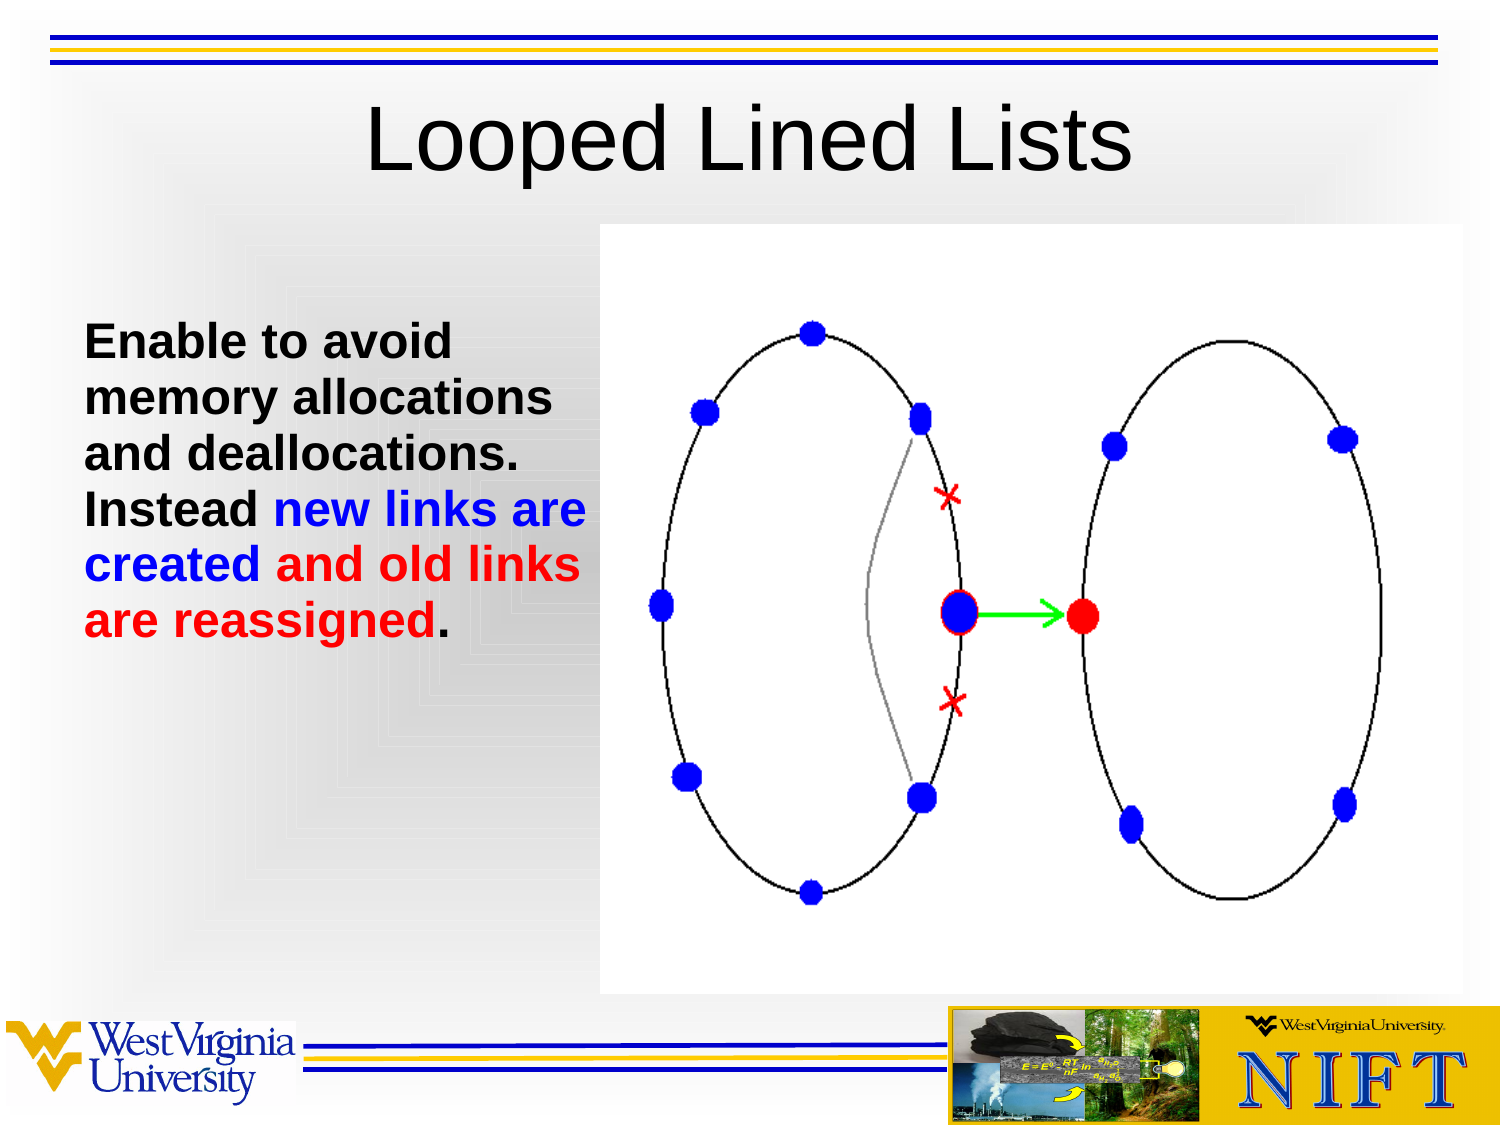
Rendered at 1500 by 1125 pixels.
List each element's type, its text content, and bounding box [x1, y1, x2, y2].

text_box Enable to avoid memory allocations and deallocations. Instead new links are created and old links are reassigned. [69, 306, 632, 869]
picture [948, 1006, 1500, 1125]
picture [600, 224, 1463, 994]
title Looped Lined Lists [75, 52, 1426, 226]
